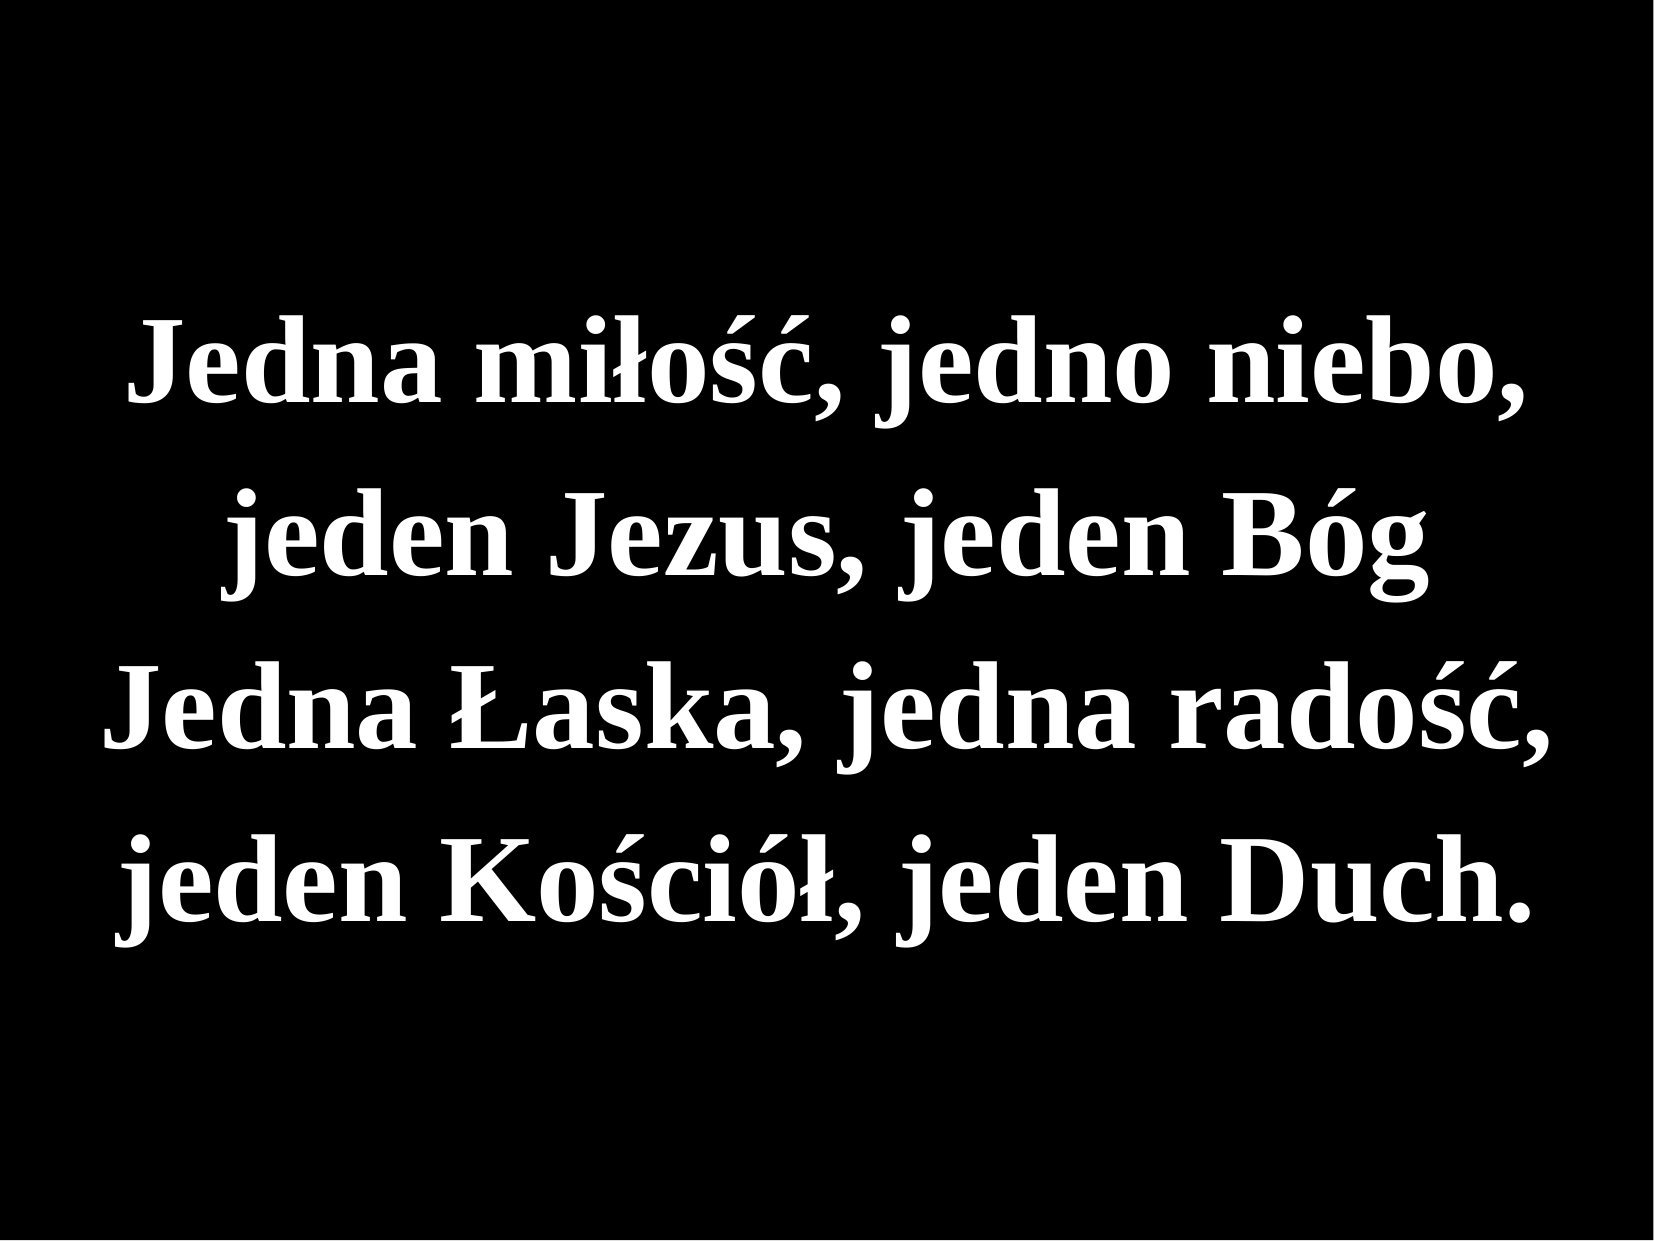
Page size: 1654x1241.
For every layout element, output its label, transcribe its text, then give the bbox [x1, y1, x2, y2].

title Jedna miłość, jedno niebo, ppp jeden Jezus, jeden Bóg ppp Jedna Łaska, jedna radość, ppp jeden Kościół, jeden Duch. [0, 0, 1654, 1241]
